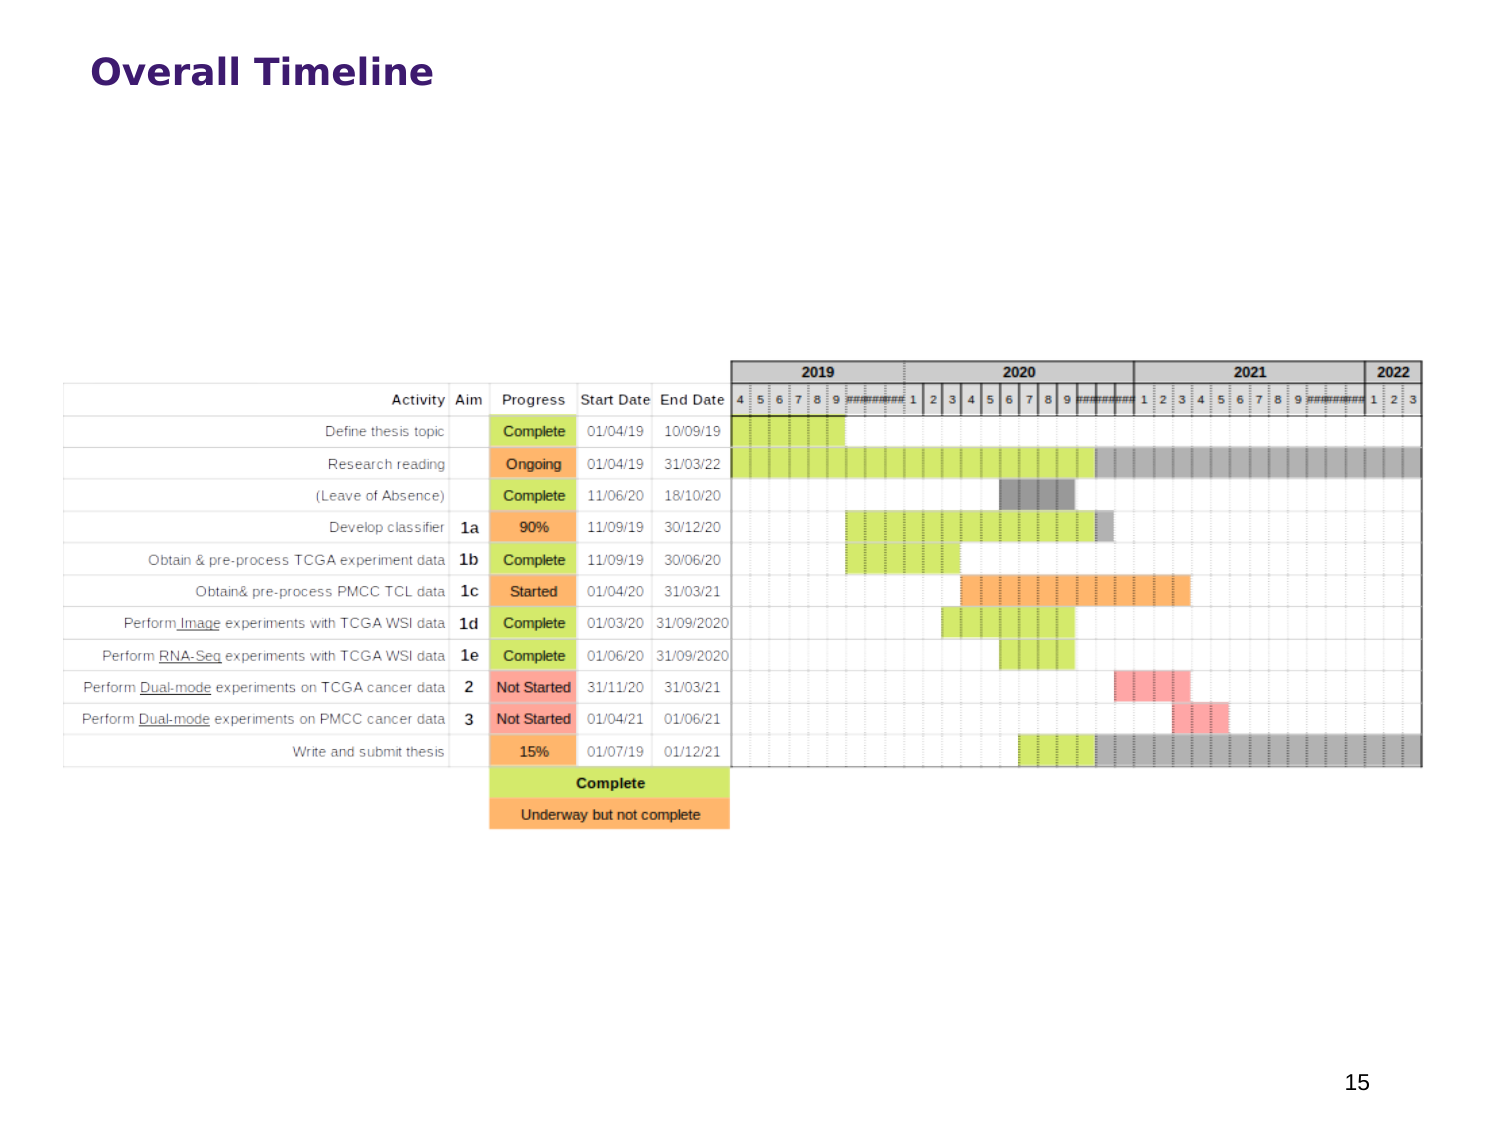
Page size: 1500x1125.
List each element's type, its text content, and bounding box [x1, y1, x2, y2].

picture [63, 317, 1426, 837]
title Overall Timeline [75, 45, 1245, 102]
